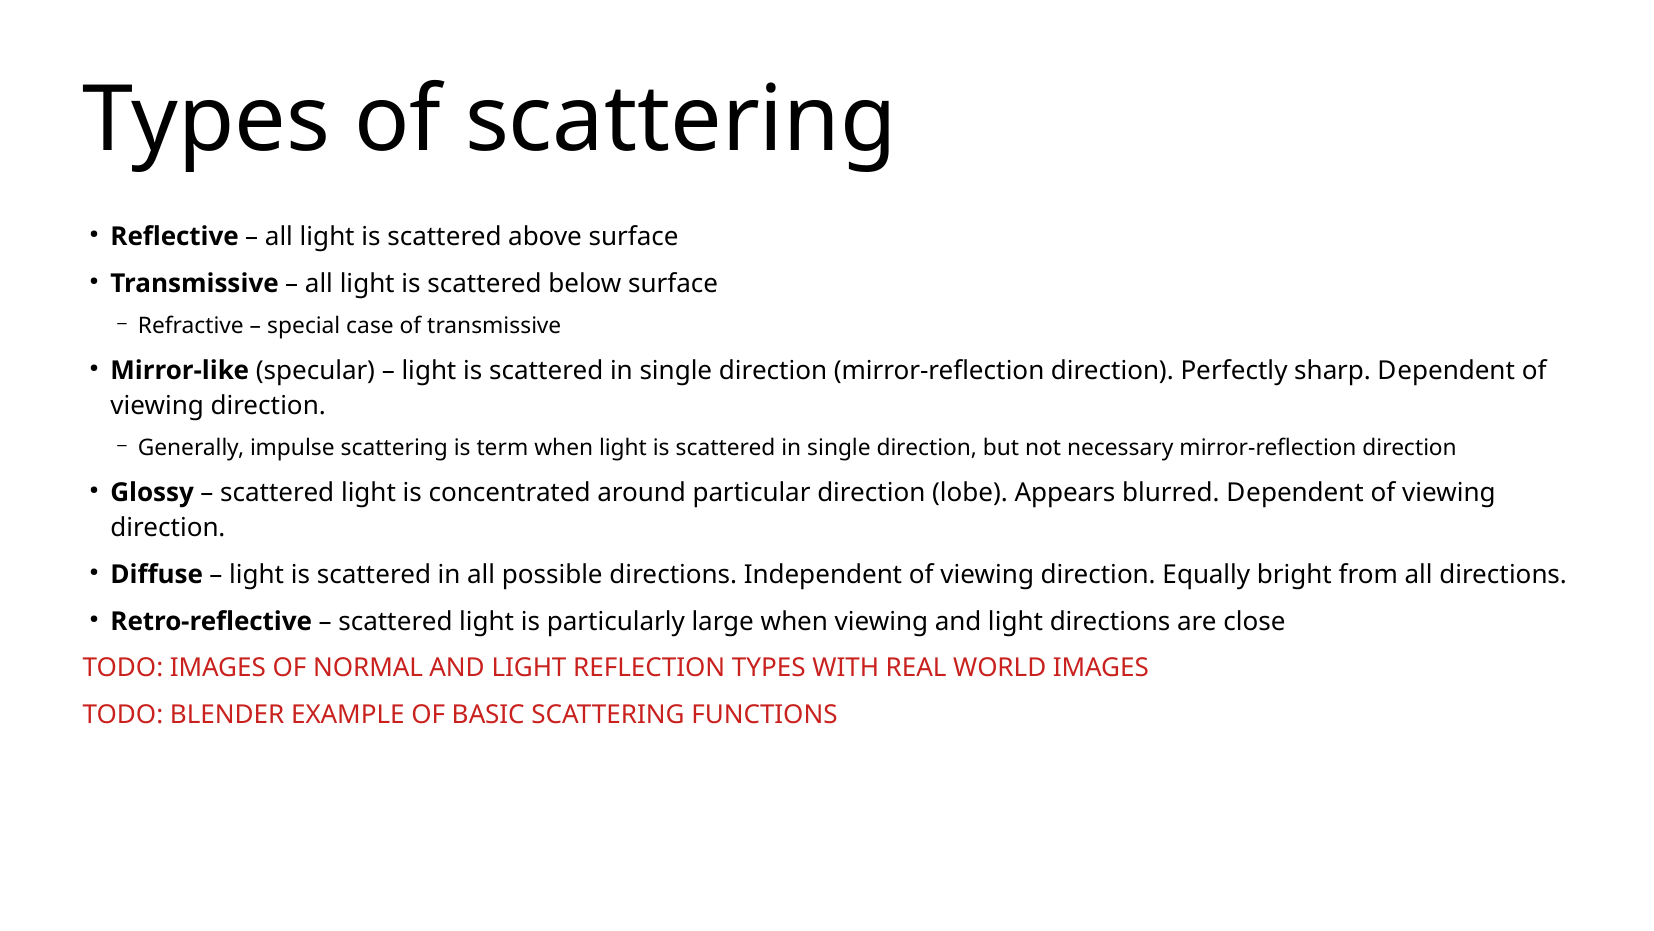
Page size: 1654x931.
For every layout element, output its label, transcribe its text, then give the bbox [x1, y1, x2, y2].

list Reflective – all light is scattered above surface Transmissive – all light is scattered below surface Refractive – special case of transmissive Mirror-like (specular) – light is scattered in single direction (mirror-reflection direction). Perfectly sharp. Dependent of viewing direction. Generally, impulse scattering is term when light is scattered in single direction, but not necessary mirror-reflection direction Glossy – scattered light is concentrated around particular direction (lobe). Appears blurred. Dependent of viewing direction. Diffuse – light is scattered in all possible directions. Independent of viewing direction. Equally bright from all directions. Retro-reflective – scattered light is particularly large when viewing and light directions are close TODO: IMAGES OF NORMAL AND LIGHT REFLECTION TYPES WITH REAL WORLD IMAGES TODO: BLENDER EXAMPLE OF BASIC SCATTERING FUNCTIONS [82, 217, 1571, 758]
title Types of scattering [82, 37, 1571, 193]
